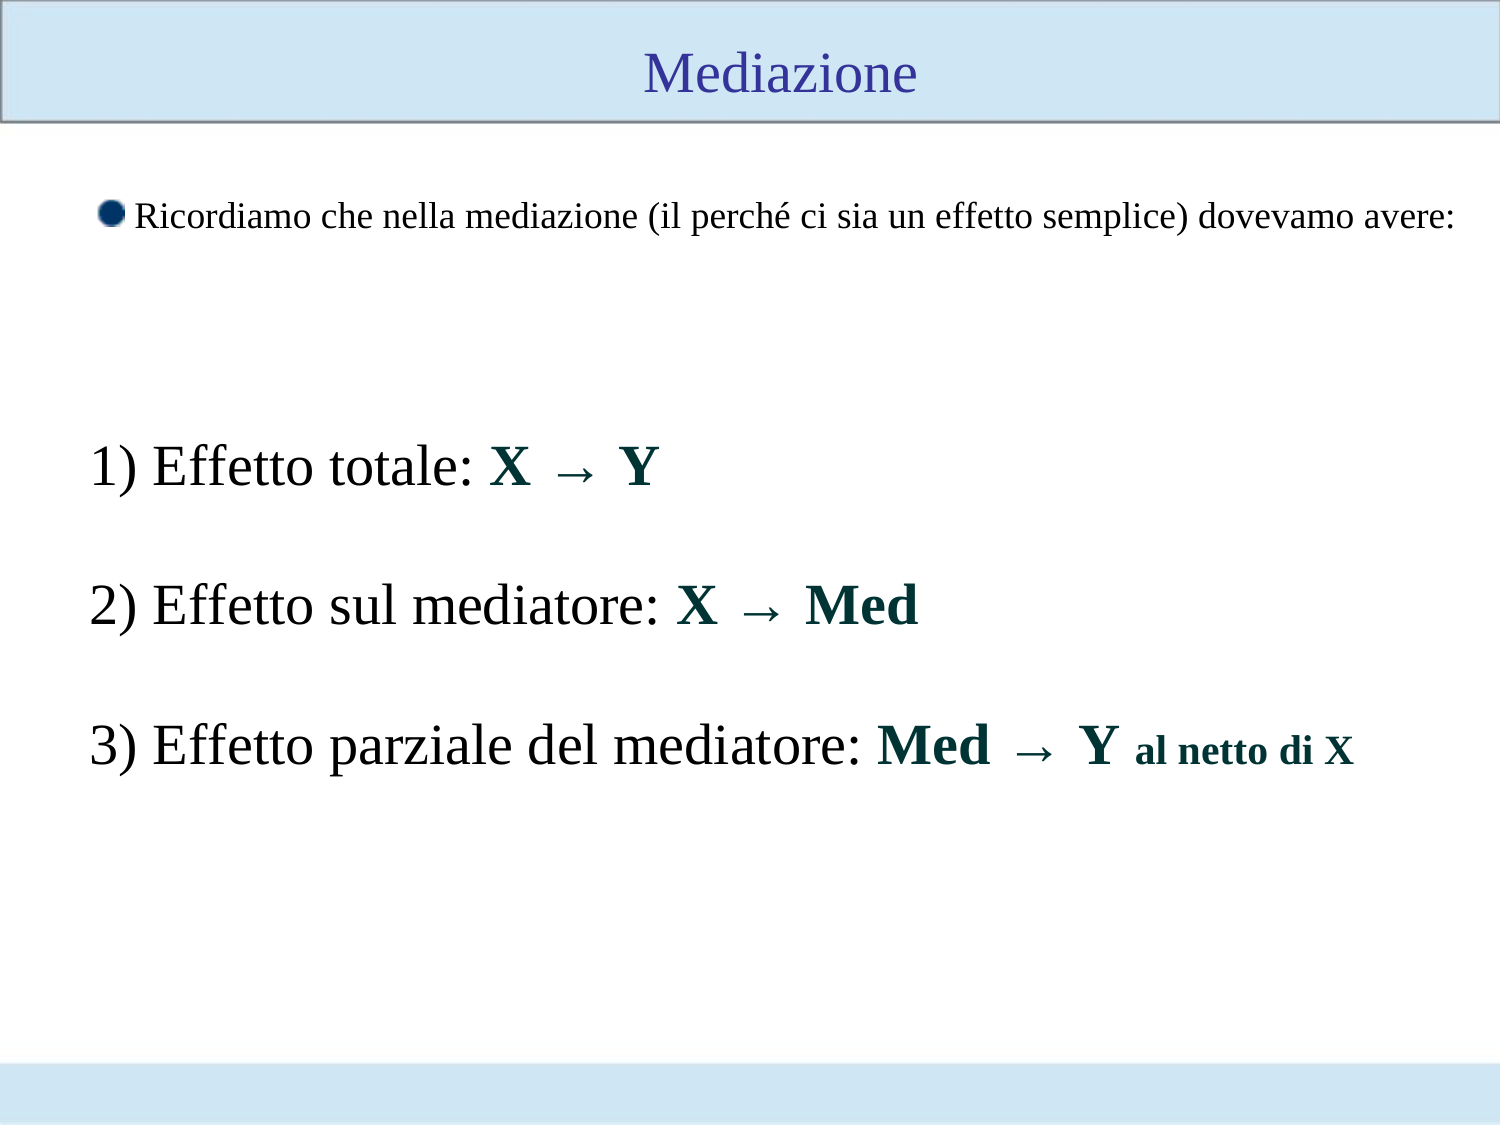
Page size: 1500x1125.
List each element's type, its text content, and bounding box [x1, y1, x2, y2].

picture [94, 196, 125, 227]
text_box 1) Effetto totale: X → Y 2) Effetto sul mediatore: X → Med 3) Effetto parziale del mediatore: Med → Y al netto di X [75, 419, 1388, 784]
picture [0, 0, 1500, 1125]
title Mediazione [249, 21, 1313, 117]
text_box Ricordiamo che nella mediazione (il perché ci sia un effetto semplice) dovevamo avere: [79, 148, 1500, 369]
